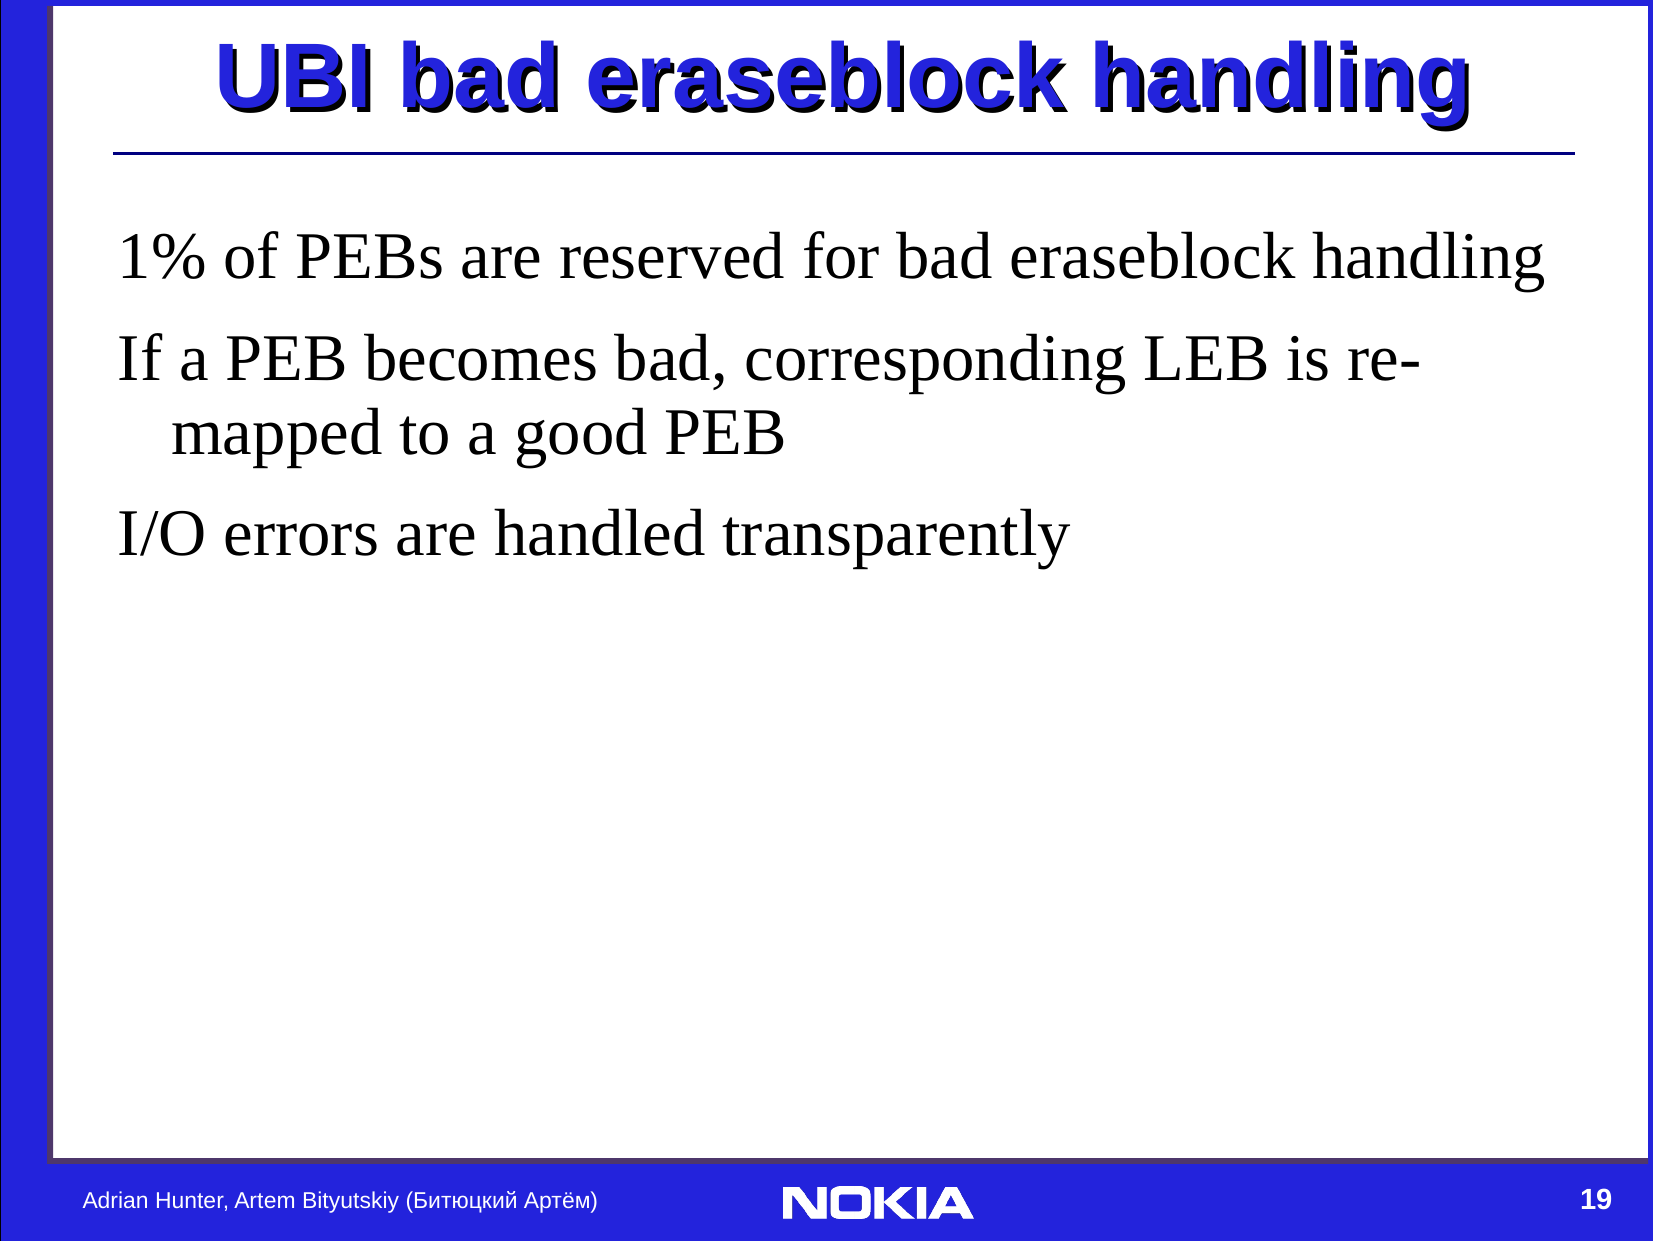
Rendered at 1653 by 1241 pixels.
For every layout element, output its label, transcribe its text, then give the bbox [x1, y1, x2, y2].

picture [783, 1186, 974, 1219]
title UBI bad eraseblock handling [100, 2, 1588, 151]
list 1% of PEBs are reserved for bad eraseblock handling If a PEB becomes bad, corresponding LEB is re-mapped to a good PEB I/O errors are handled transparently [100, 219, 1588, 1072]
